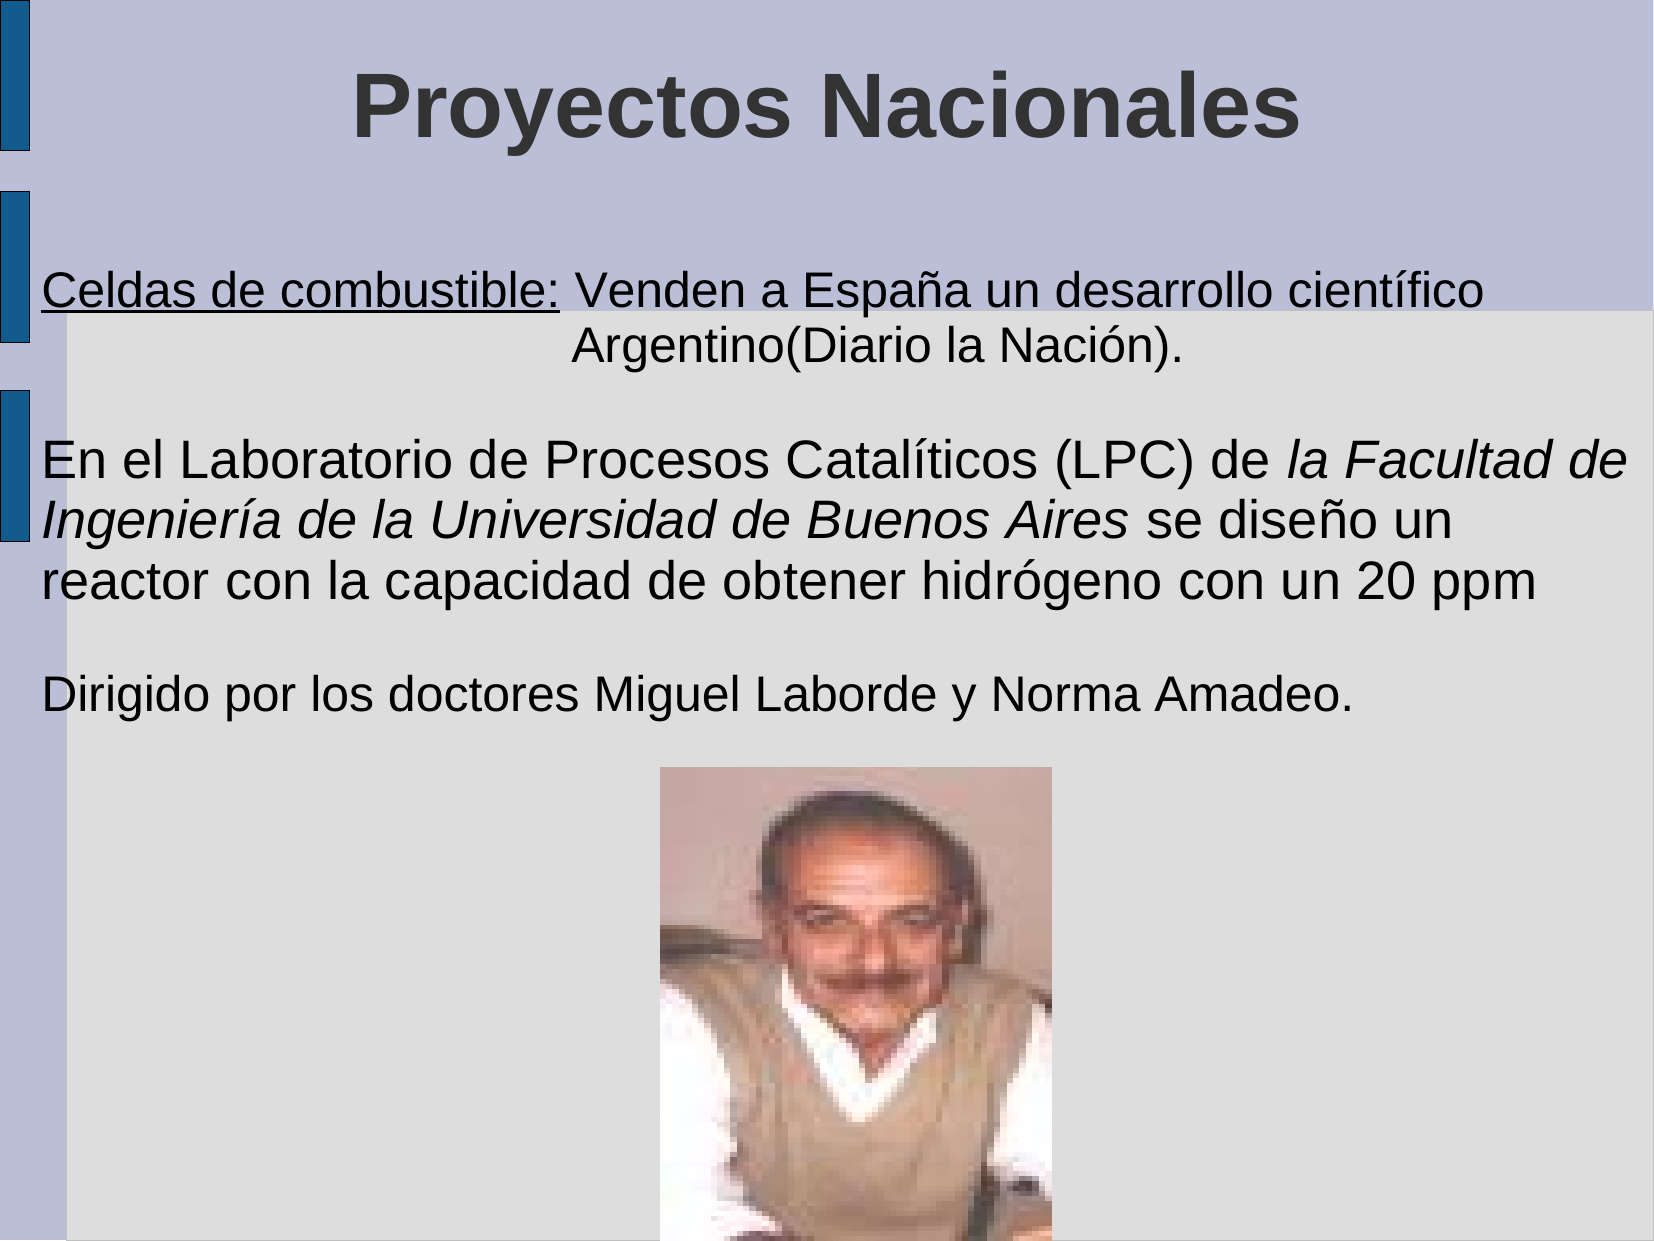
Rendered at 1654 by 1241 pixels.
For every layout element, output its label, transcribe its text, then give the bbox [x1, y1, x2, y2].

title Proyectos Nacionales [121, 9, 1534, 147]
subtitle Celdas de combustible: Venden a España un desarrollo científico Argentino(Diario la Nación). En el Laboratorio de Procesos Catalíticos (LPC) de la Facultad de Ingeniería de la Universidad de Buenos Aires se diseño un reactor con la capacidad de obtener hidrógeno con un 20 ppm Dirigido por los doctores Miguel Laborde y Norma Amadeo. [41, 147, 1654, 1004]
picture [660, 767, 1052, 1241]
